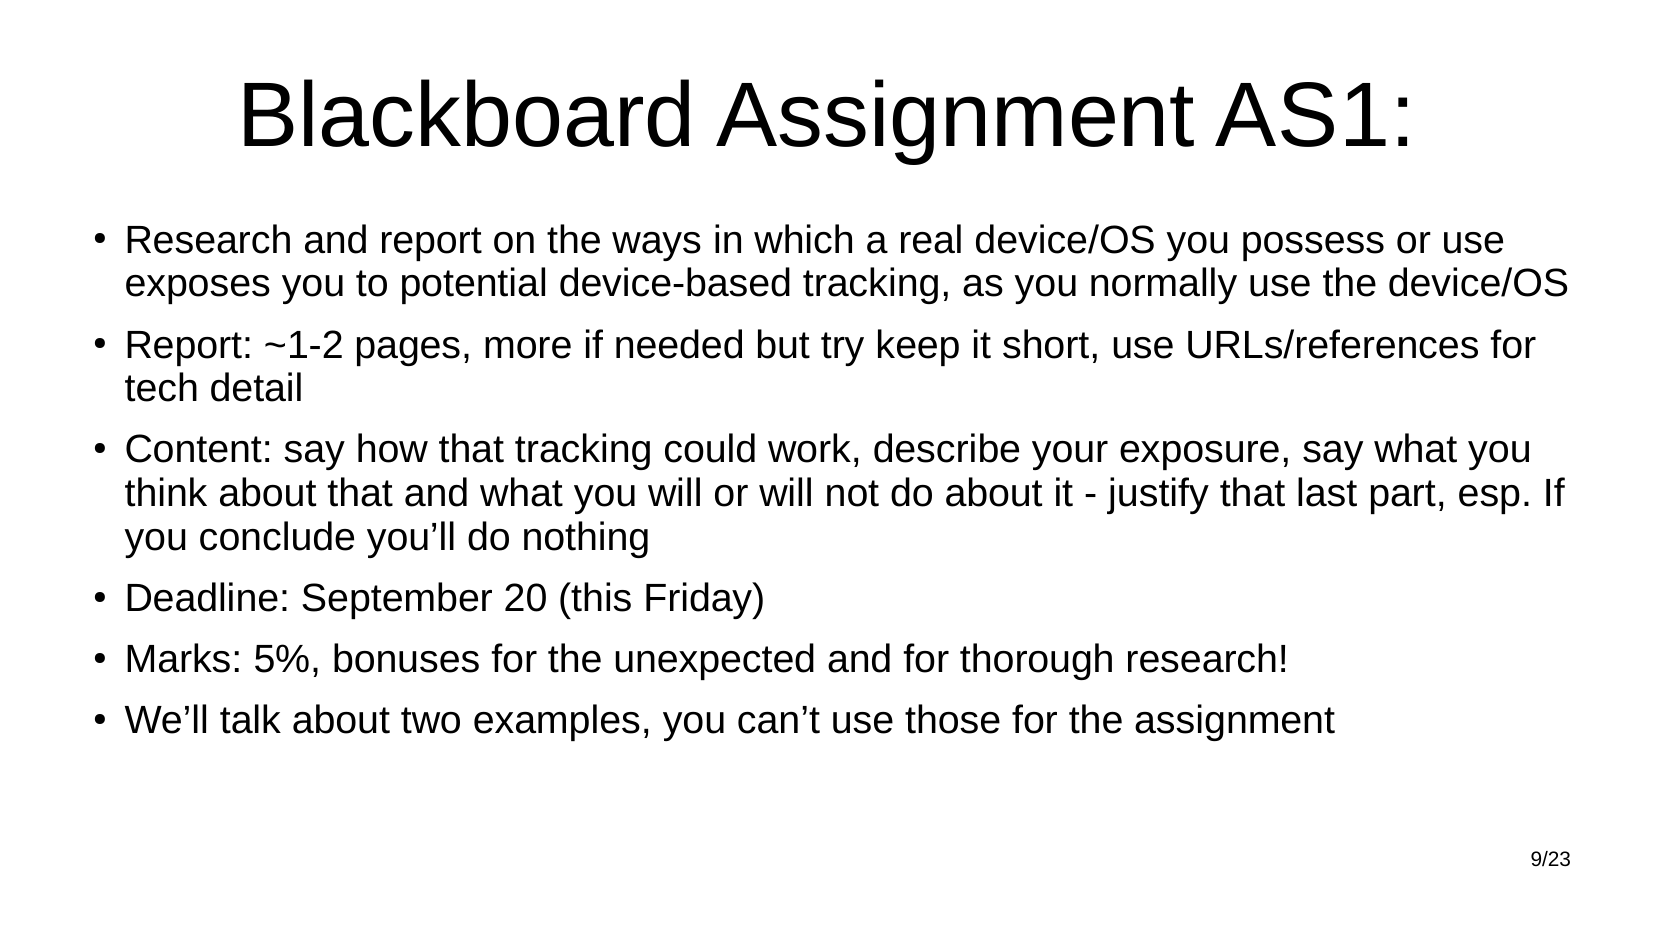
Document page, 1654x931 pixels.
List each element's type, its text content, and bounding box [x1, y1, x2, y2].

list Research and report on the ways in which a real device/OS you possess or use exposes you to potential device-based tracking, as you normally use the device/OS Report: ~1-2 pages, more if needed but try keep it short, use URLs/references for tech detail Content: say how that tracking could work, describe your exposure, say what you think about that and what you will or will not do about it - justify that last part, esp. If you conclude you’ll do nothing Deadline: September 20 (this Friday) Marks: 5%, bonuses for the unexpected and for thorough research! We’ll talk about two examples, you can’t use those for the assignment [82, 217, 1571, 758]
title Blackboard Assignment AS1: [82, 37, 1571, 193]
